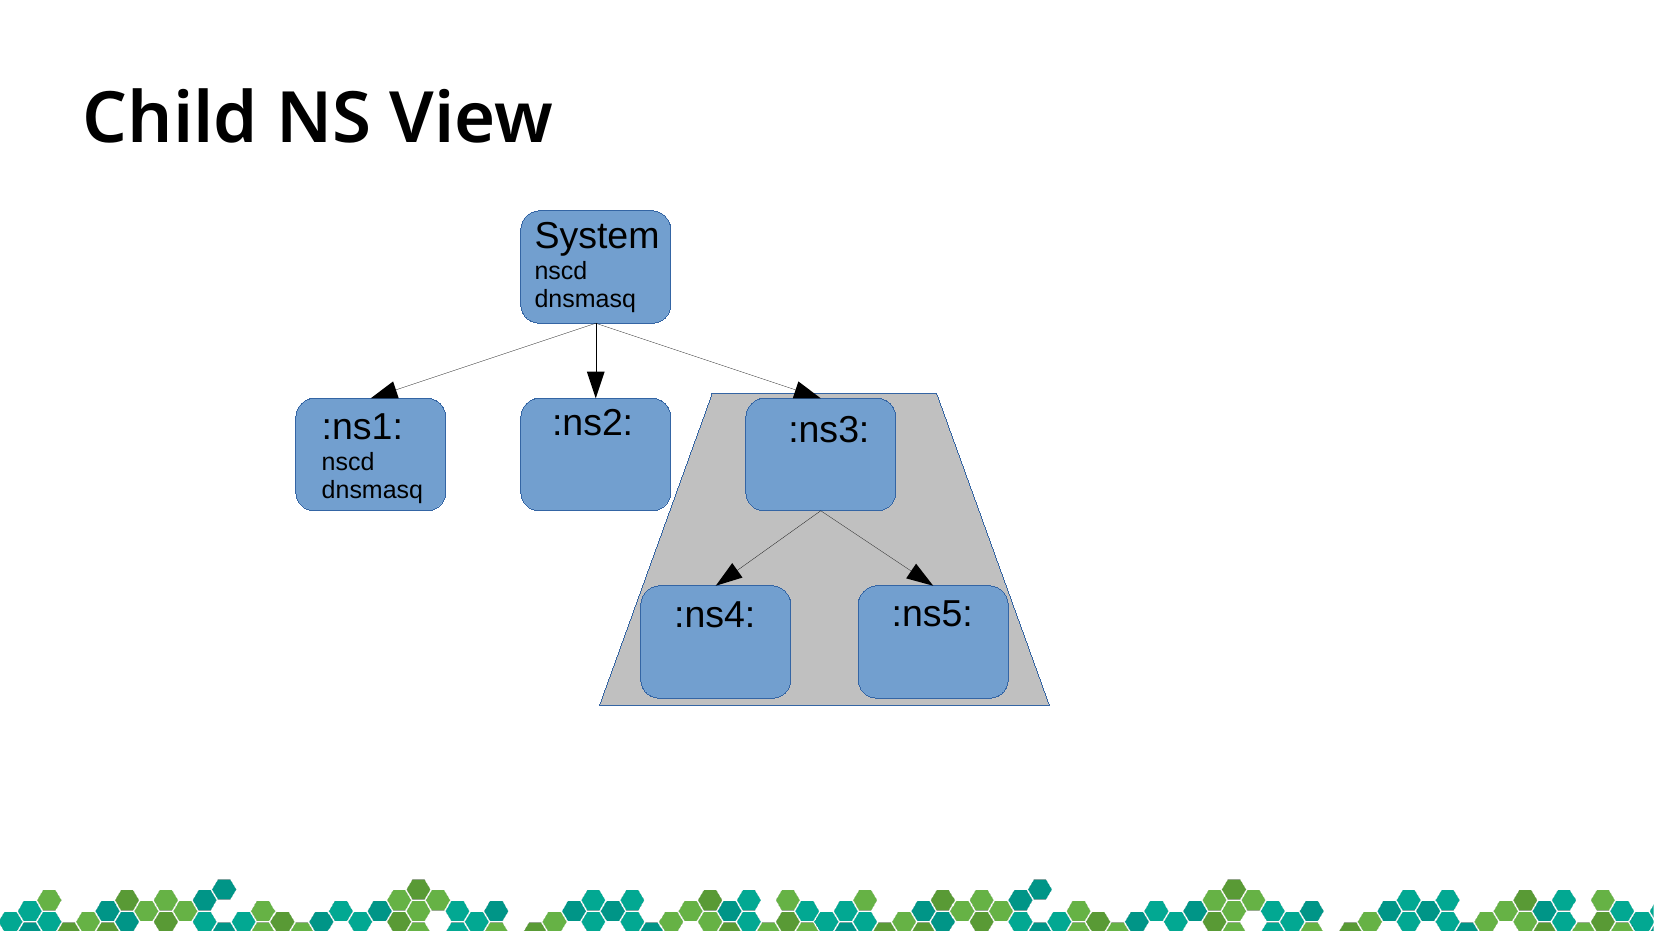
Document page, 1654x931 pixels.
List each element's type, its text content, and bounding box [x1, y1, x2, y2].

text_box :ns4: [659, 585, 771, 643]
text_box [520, 398, 671, 511]
text_box :ns1: nscd dnsmasq [306, 397, 439, 511]
text_box :ns2: [537, 394, 649, 452]
picture [0, 871, 1654, 931]
text_box :ns3: [773, 401, 885, 459]
text_box :ns5: [876, 585, 988, 642]
text_box [439, 402, 446, 507]
text_box [529, 320, 663, 324]
text_box [599, 393, 1050, 706]
text_box System nscd dnsmasq [519, 206, 675, 320]
title Child NS View [82, 37, 1571, 193]
text_box [295, 400, 306, 509]
